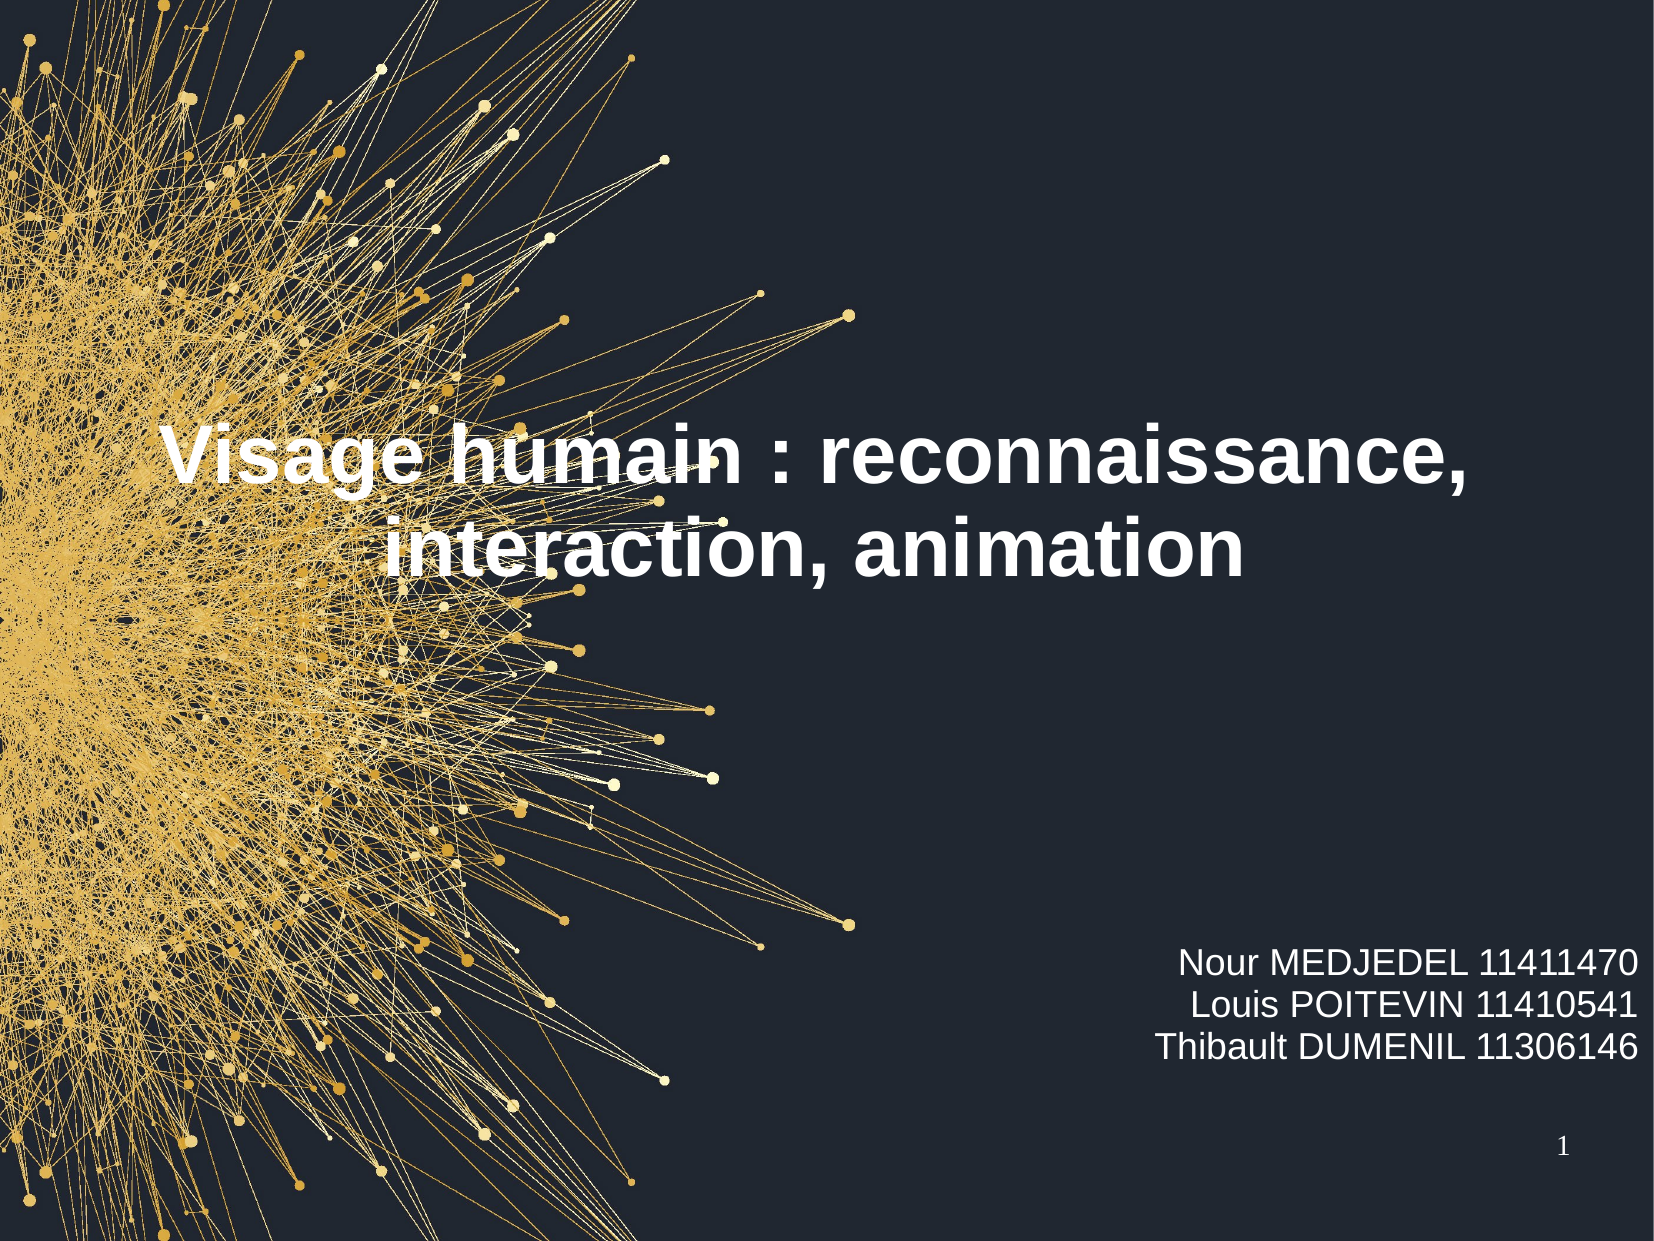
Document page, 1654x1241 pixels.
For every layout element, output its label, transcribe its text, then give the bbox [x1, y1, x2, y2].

title Visage humain : reconnaissance, interaction, animation [70, 147, 1559, 1028]
picture [0, 0, 1654, 1241]
text_box Nour MEDJEDEL 11411470 Louis POITEVIN 11410541 Thibault DUMENIL 11306146 [909, 934, 1654, 1075]
